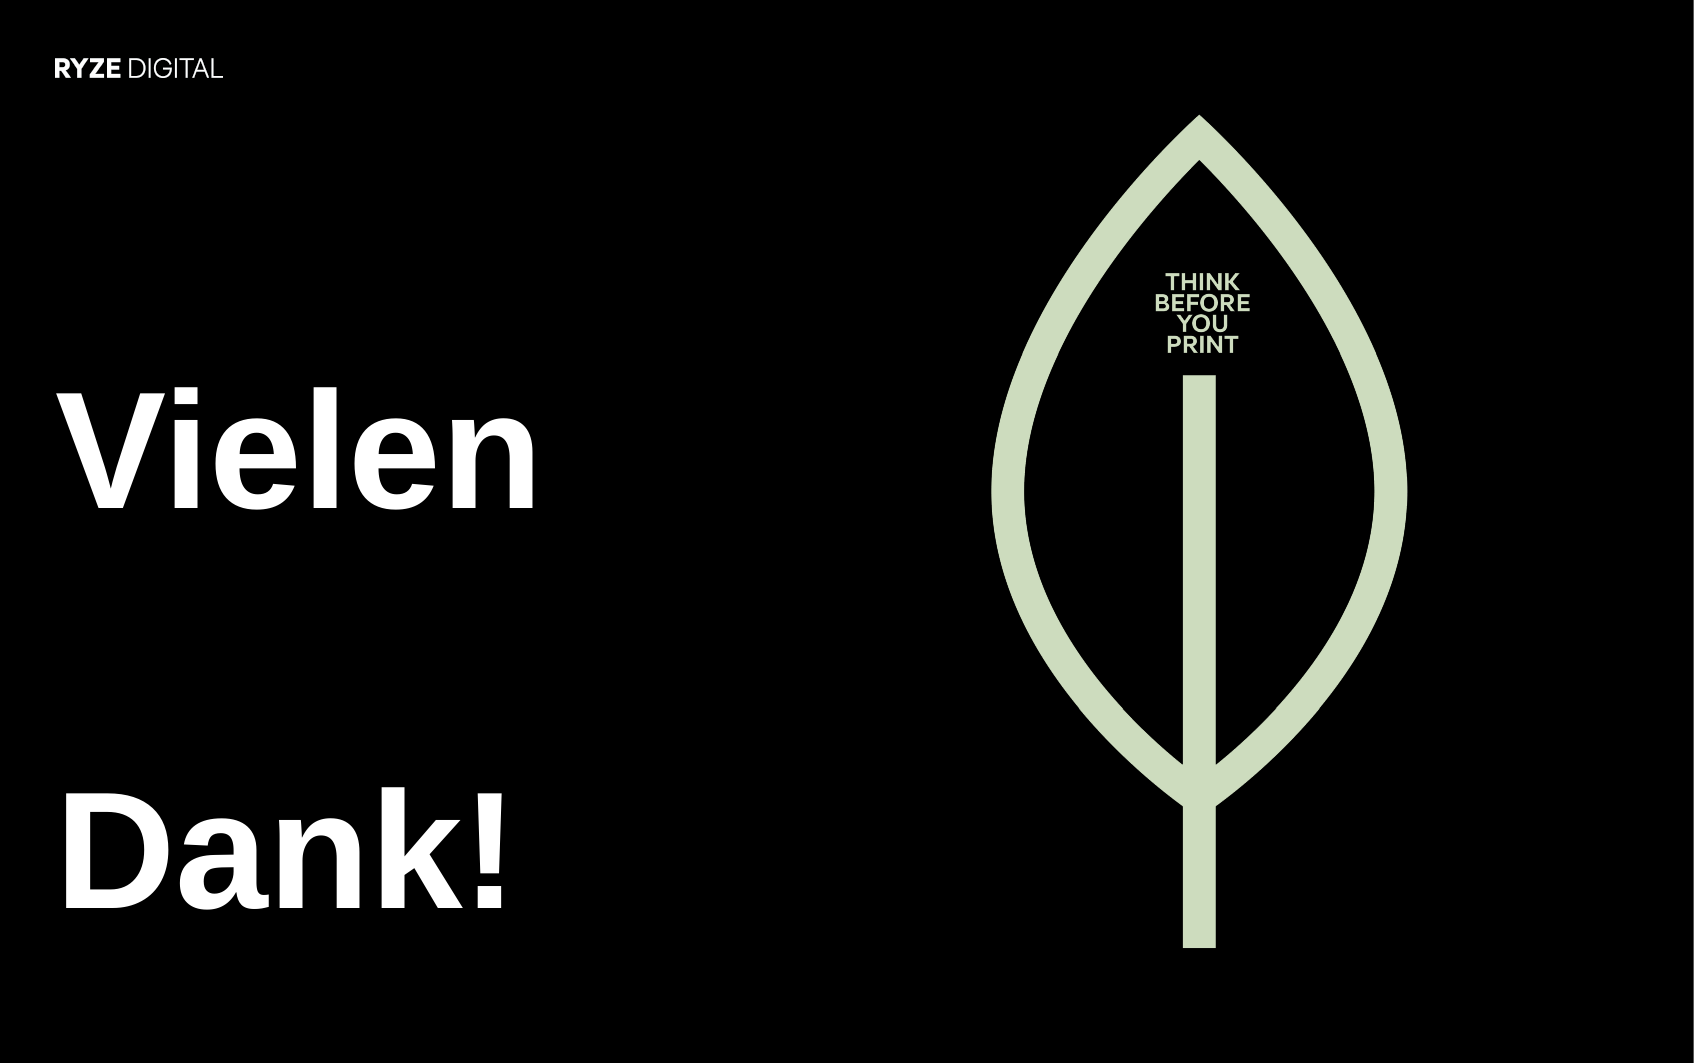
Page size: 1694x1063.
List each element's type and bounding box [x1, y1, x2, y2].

picture [55, 58, 223, 78]
picture [699, 0, 1694, 1063]
